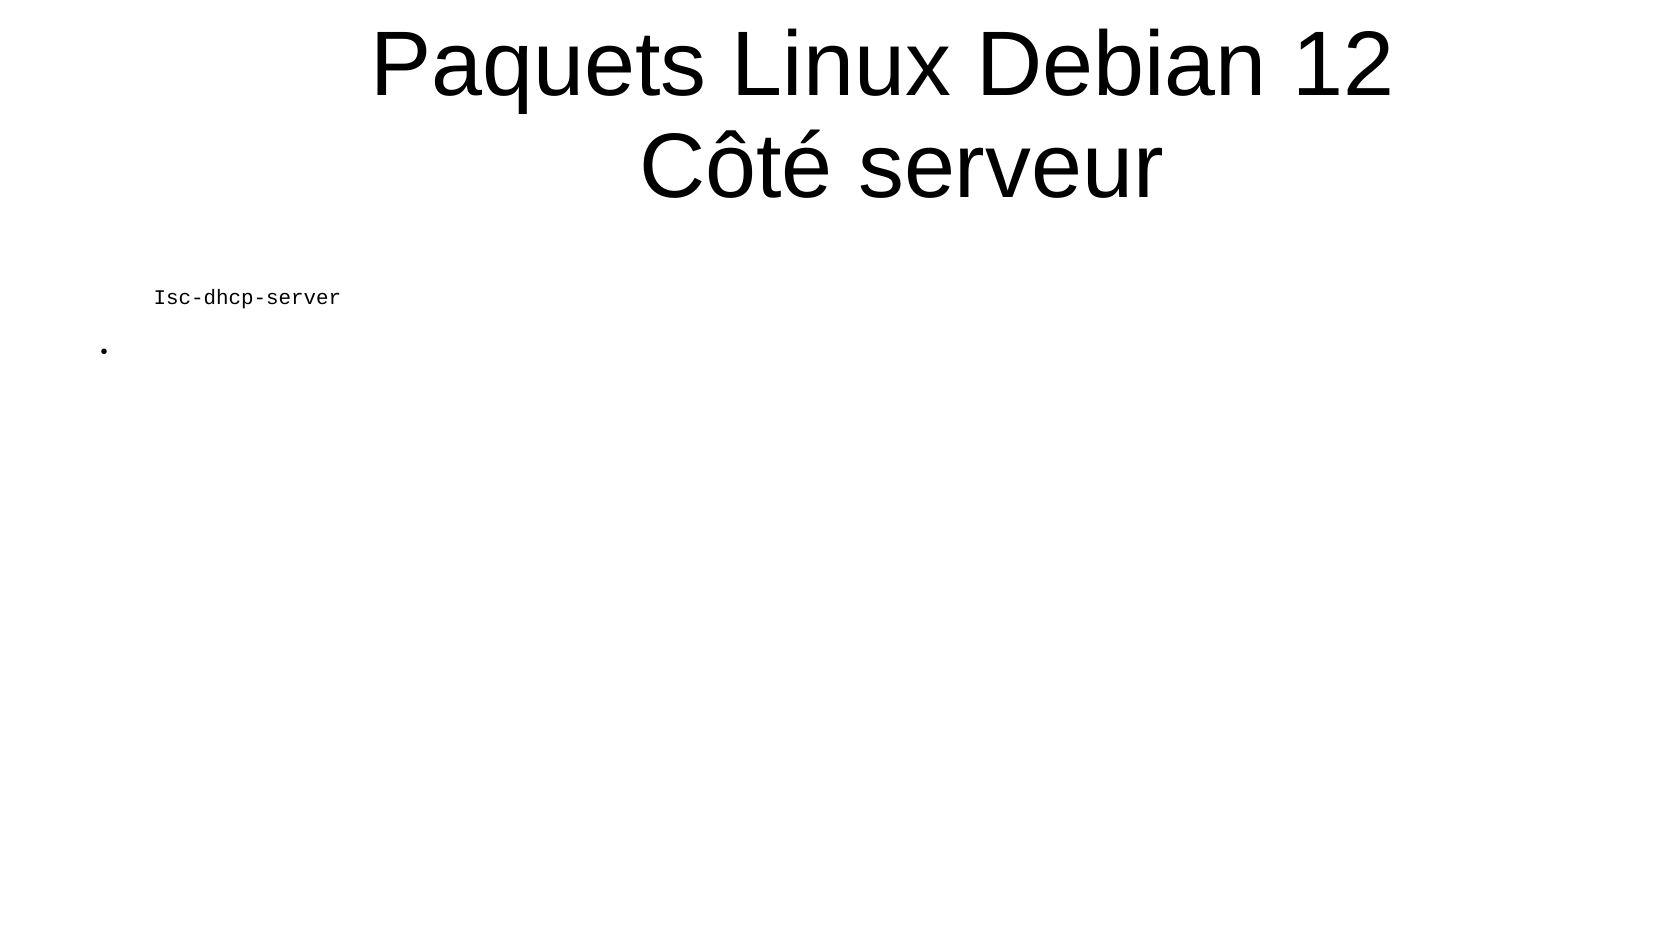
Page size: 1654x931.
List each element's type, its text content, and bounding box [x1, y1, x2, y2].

title Paquets Linux Debian 12 Côté serveur [82, 12, 1571, 218]
list Isc-dhcp-server [82, 287, 1571, 827]
